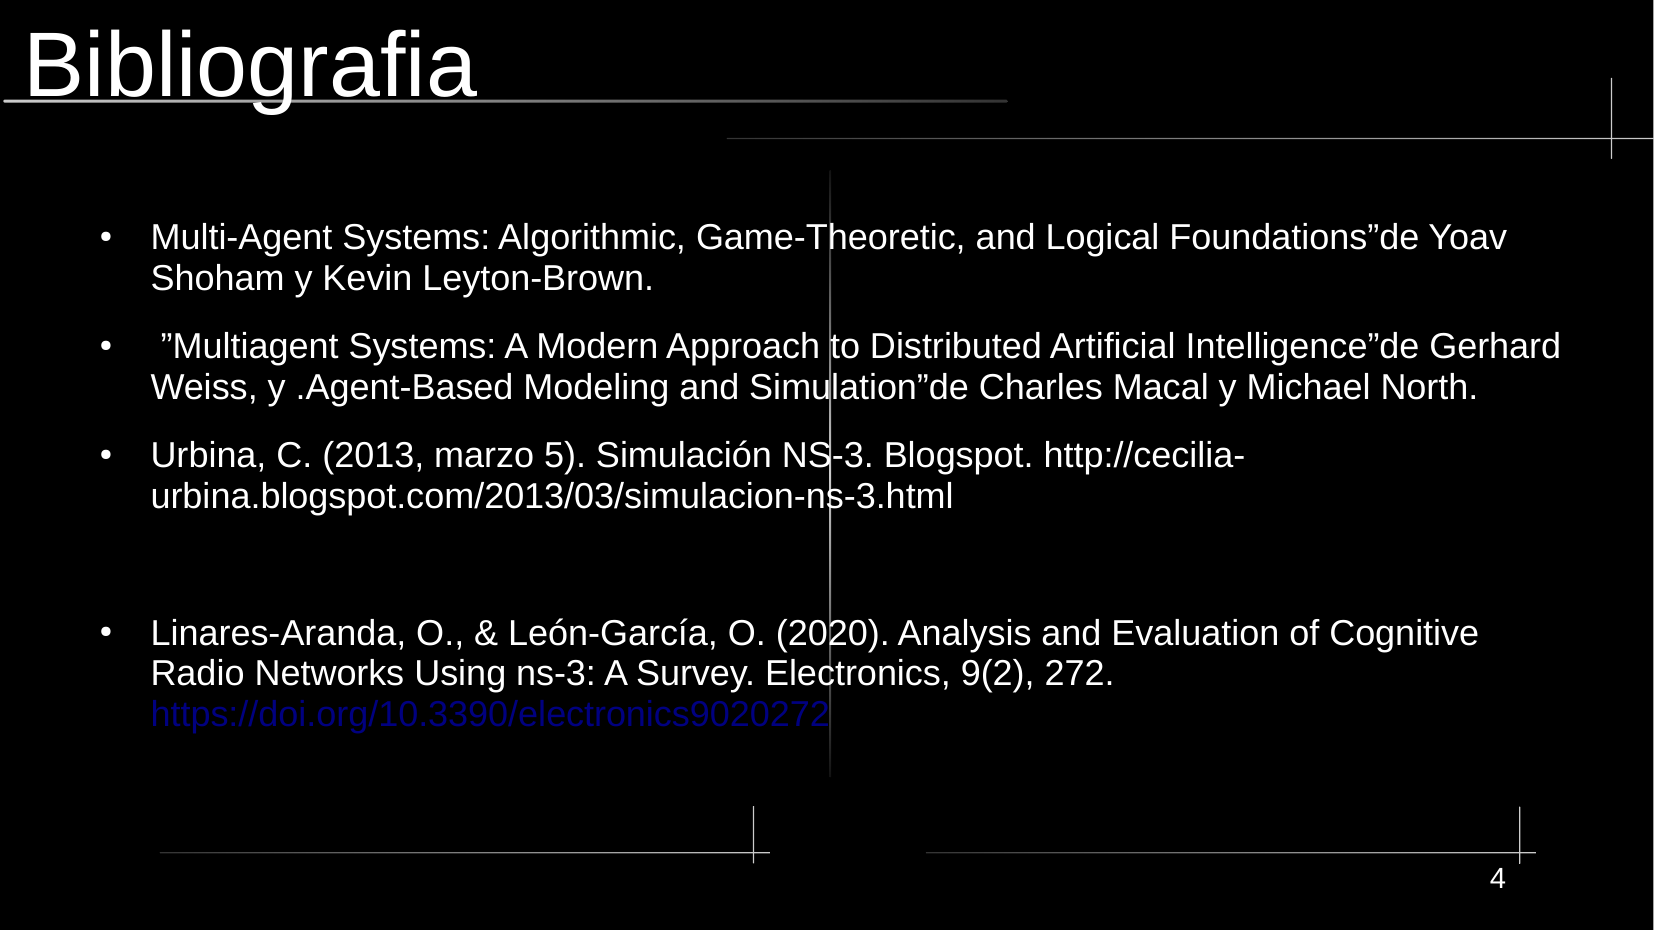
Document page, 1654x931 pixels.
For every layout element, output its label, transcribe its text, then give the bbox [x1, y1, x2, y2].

title Bibliografia [23, 11, 1589, 119]
list Multi-Agent Systems: Algorithmic, Game-Theoretic, and Logical Foundations”de Yoav Shoham y Kevin Leyton-Brown. ”Multiagent Systems: A Modern Approach to Distributed Artificial Intelligence”de Gerhard Weiss, y .Agent-Based Modeling and Simulation”de Charles Macal y Michael North. Urbina, C. (2013, marzo 5). Simulación NS-3. Blogspot. http://cecilia-urbina.blogspot.com/2013/03/simulacion-ns-3.html Linares-Aranda, O., & León-García, O. (2020). Analysis and Evaluation of Cognitive Radio Networks Using ns-3: A Survey. Electronics, 9(2), 272. https://doi.org/10.3390/electronics9020272 [82, 217, 1571, 758]
